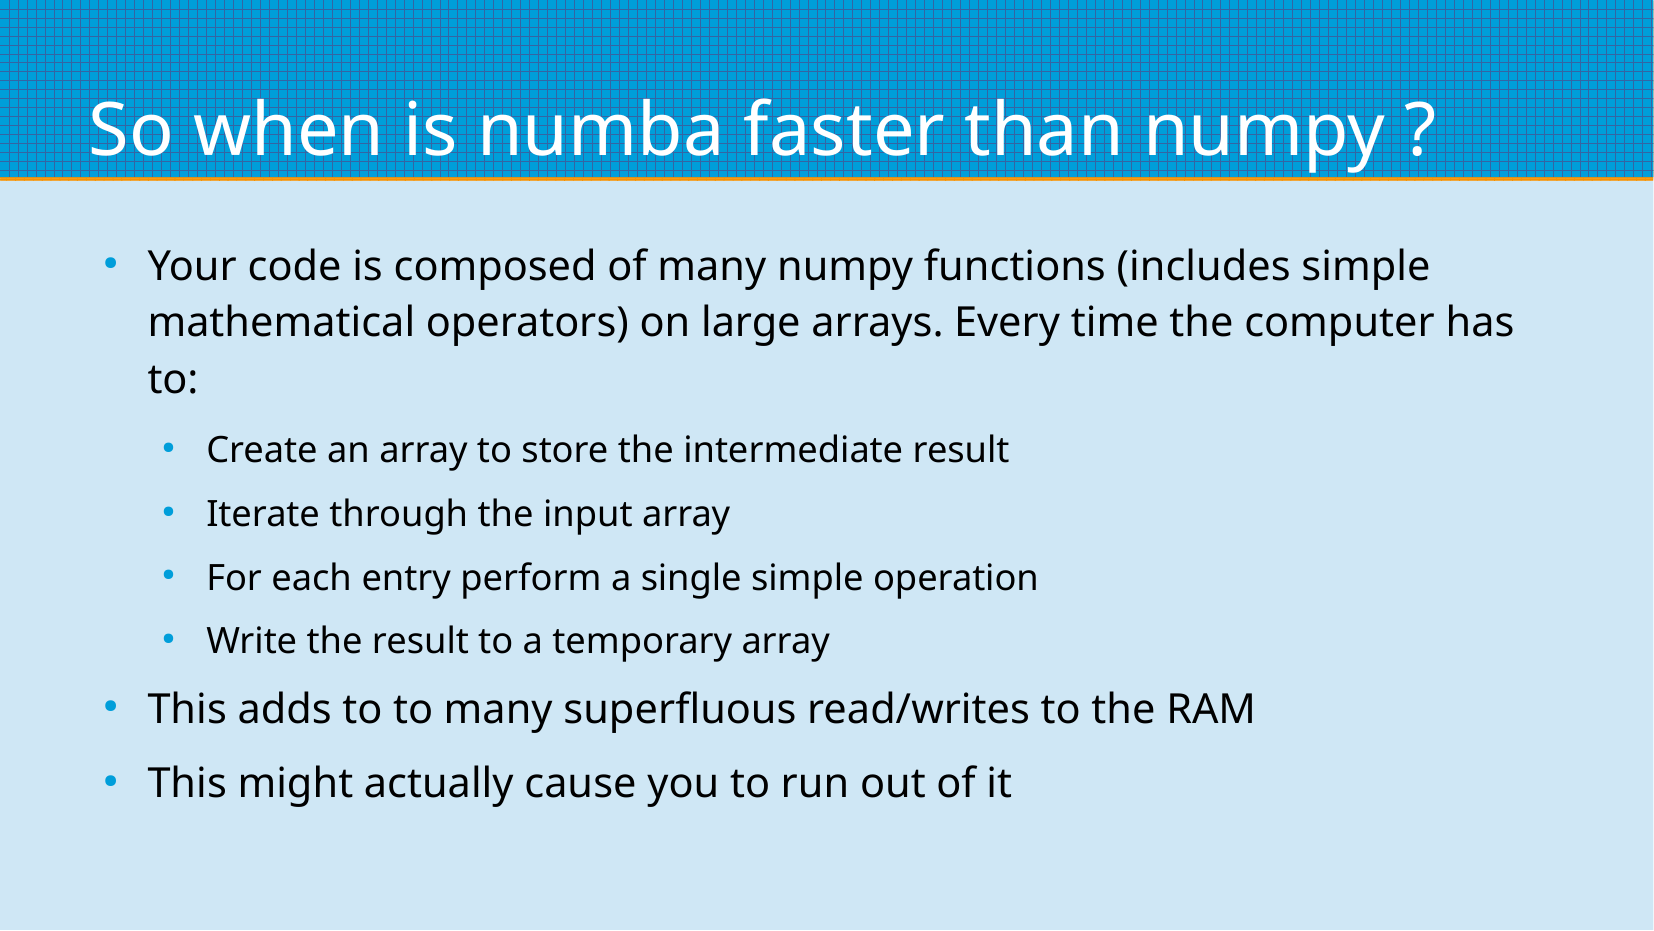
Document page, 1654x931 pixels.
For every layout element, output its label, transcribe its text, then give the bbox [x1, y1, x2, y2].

title So when is numba faster than numpy ? [88, 14, 1565, 178]
list Your code is composed of many numpy functions (includes simple mathematical operators) on large arrays. Every time the computer has to: Create an array to store the intermediate result Iterate through the input array For each entry perform a single simple operation Write the result to a temporary array This adds to to many superfluous read/writes to the RAM This might actually cause you to run out of it [88, 236, 1565, 813]
